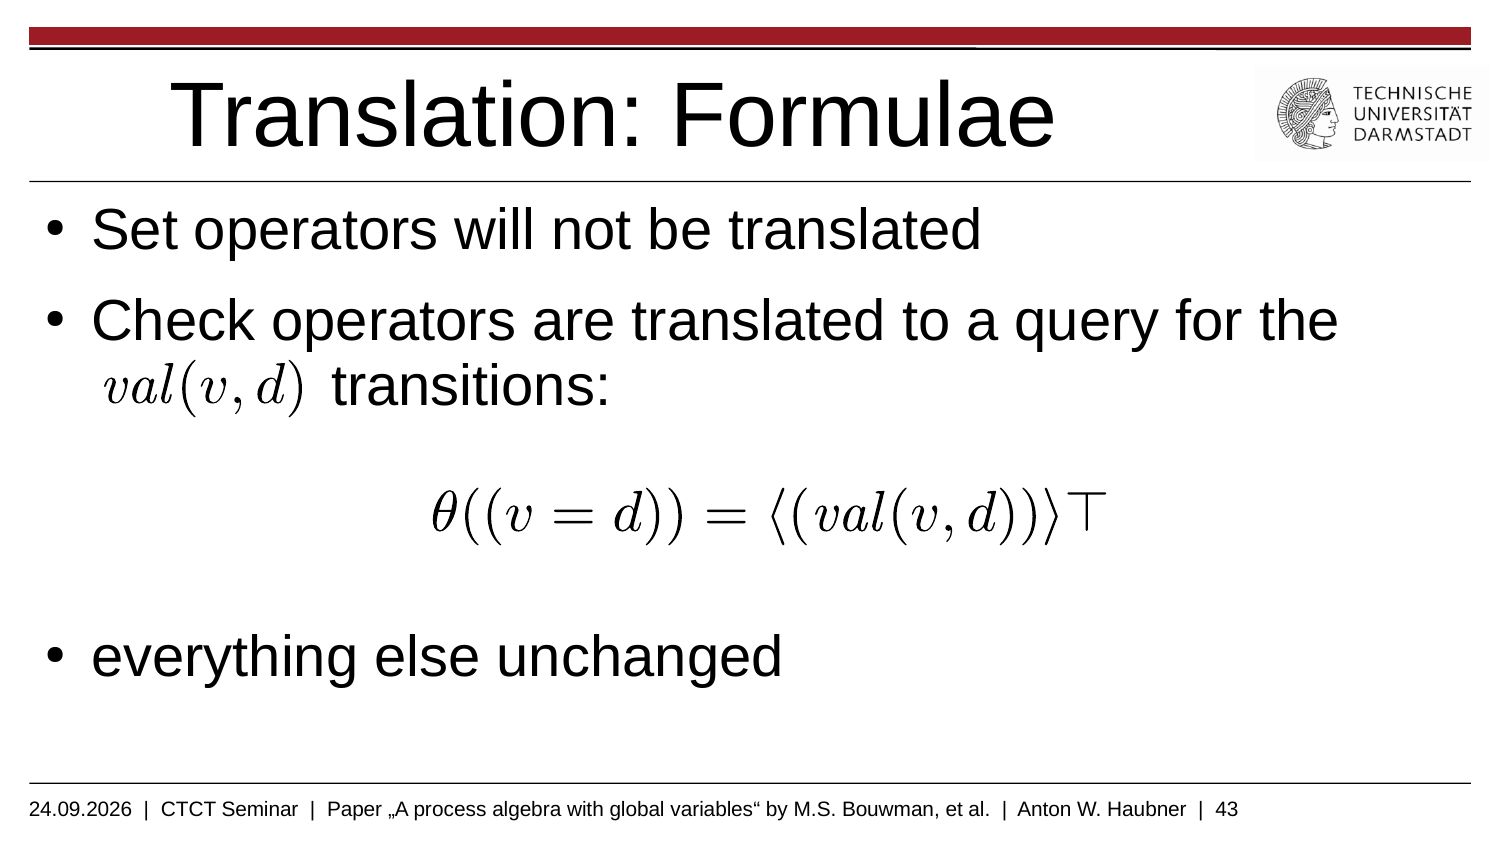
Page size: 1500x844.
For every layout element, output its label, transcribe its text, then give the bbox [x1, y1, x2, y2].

text_box [554, 509, 593, 513]
text_box [182, 359, 196, 418]
text_box [1022, 487, 1036, 546]
picture [1255, 65, 1490, 162]
text_box [968, 490, 997, 532]
text_box [614, 490, 643, 532]
text_box [815, 505, 839, 532]
text_box [432, 490, 457, 532]
text_box [104, 377, 128, 404]
text_box [487, 487, 502, 546]
text_box [554, 520, 593, 524]
text_box [234, 396, 242, 415]
text_box [872, 490, 885, 532]
text_box [1044, 487, 1058, 546]
text_box [1067, 492, 1107, 531]
text_box [999, 487, 1014, 546]
text_box [771, 487, 785, 546]
text_box [506, 505, 532, 532]
text_box [161, 363, 174, 404]
text_box [843, 505, 868, 532]
text_box [793, 487, 807, 546]
text_box [132, 377, 157, 404]
text_box [945, 524, 953, 543]
text_box [645, 487, 660, 546]
list Set operators will not be translated Check operators are translated to a query for the transitions: everything else unchanged [29, 197, 1471, 694]
text_box [288, 359, 303, 418]
text_box [257, 363, 286, 404]
text_box [668, 487, 682, 546]
text_box [893, 487, 907, 546]
text_box [706, 520, 746, 524]
text_box [706, 509, 746, 513]
title Translation: Formulae [29, 63, 1199, 167]
text_box [200, 377, 227, 404]
text_box [465, 487, 479, 546]
text_box [911, 505, 938, 532]
